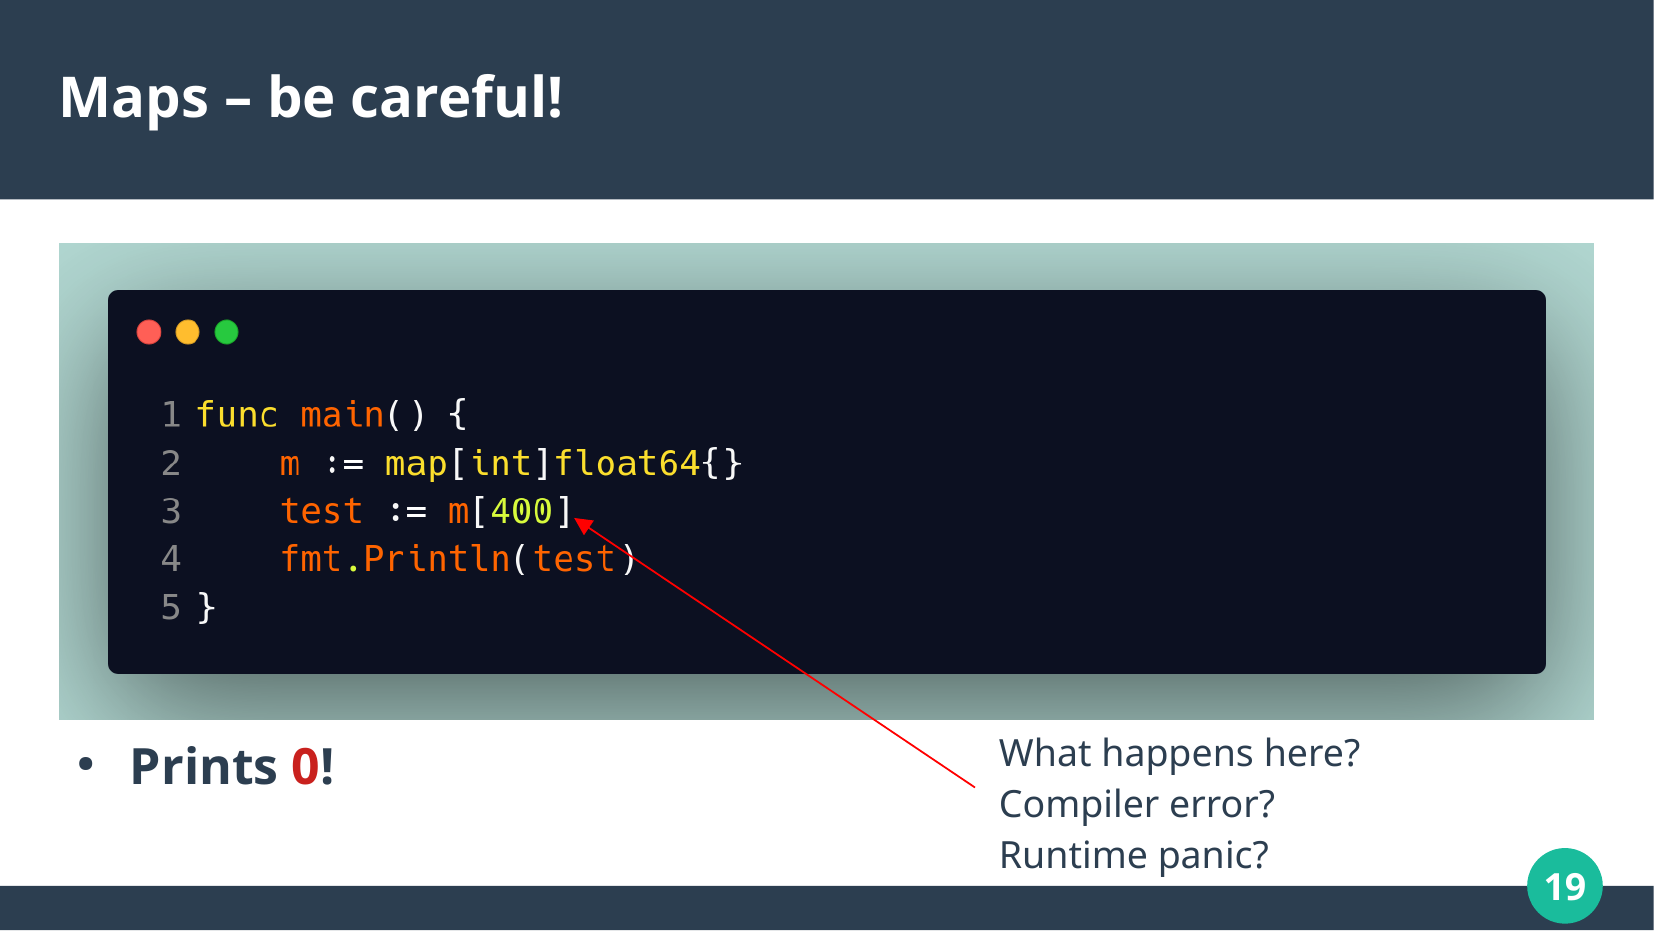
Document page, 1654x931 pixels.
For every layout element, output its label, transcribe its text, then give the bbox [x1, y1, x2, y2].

list Prints 0! [59, 731, 526, 863]
picture [59, 243, 1594, 720]
title Maps – be careful! [59, 37, 1595, 155]
text_box What happens here? Compiler error? Runtime panic? [984, 719, 1376, 888]
